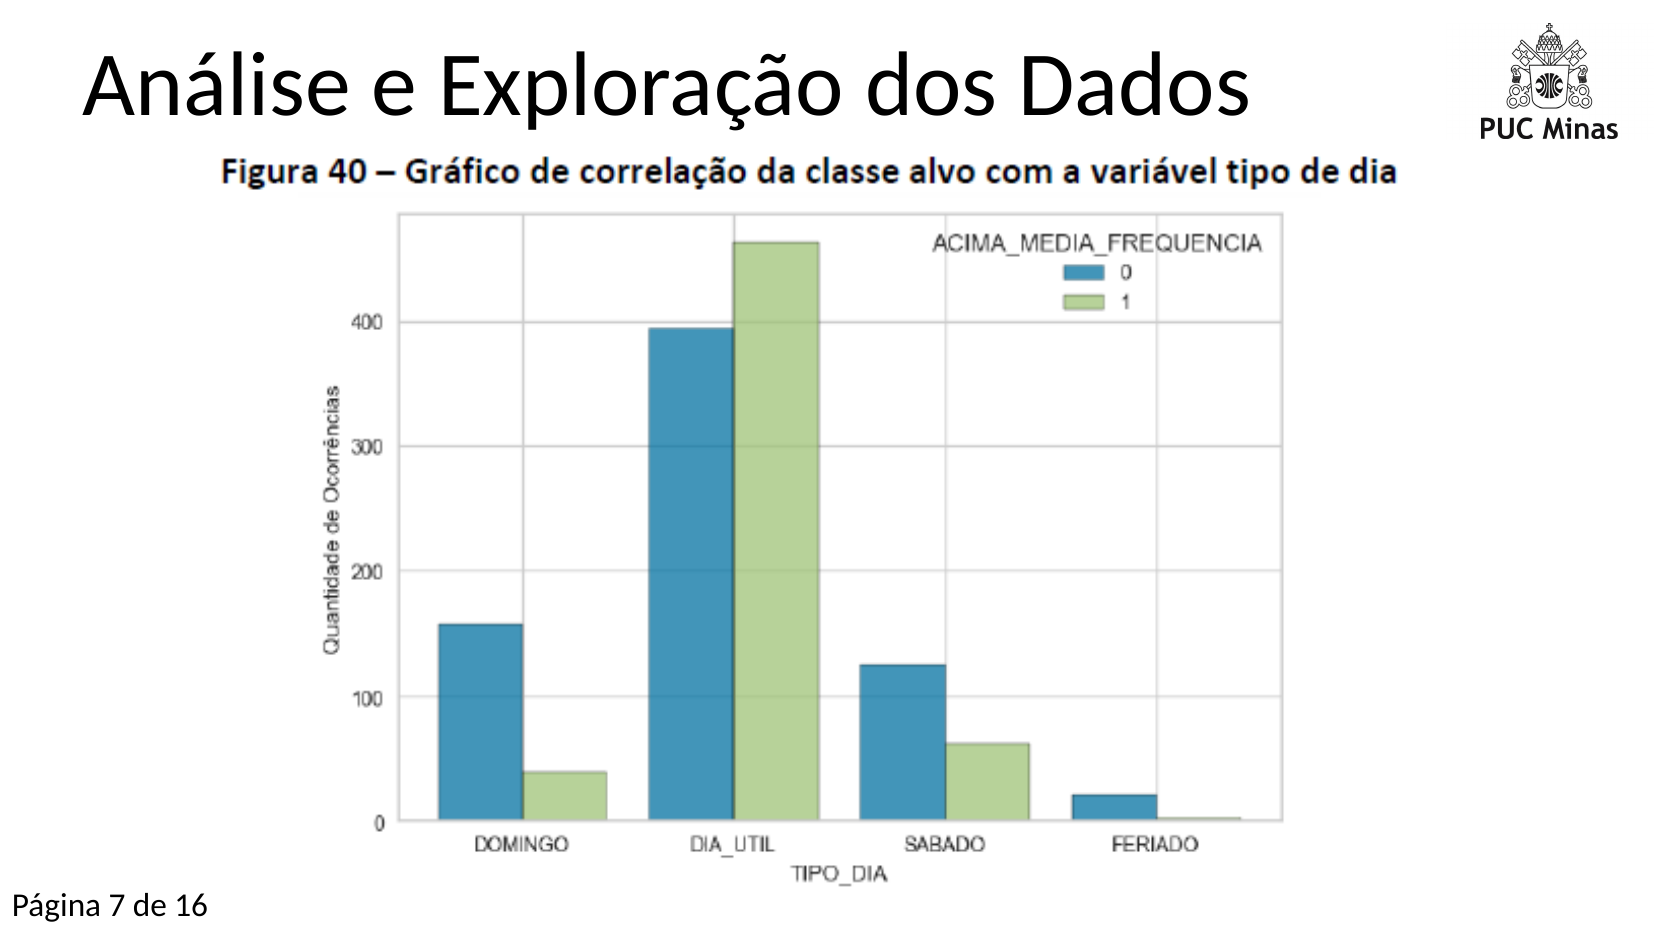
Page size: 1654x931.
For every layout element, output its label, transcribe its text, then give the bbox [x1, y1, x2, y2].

picture [206, 139, 1418, 915]
picture [1446, 23, 1654, 140]
title Análise e Exploração dos Dados [82, 37, 1571, 148]
text_box Página 7 de 16 [0, 891, 213, 931]
